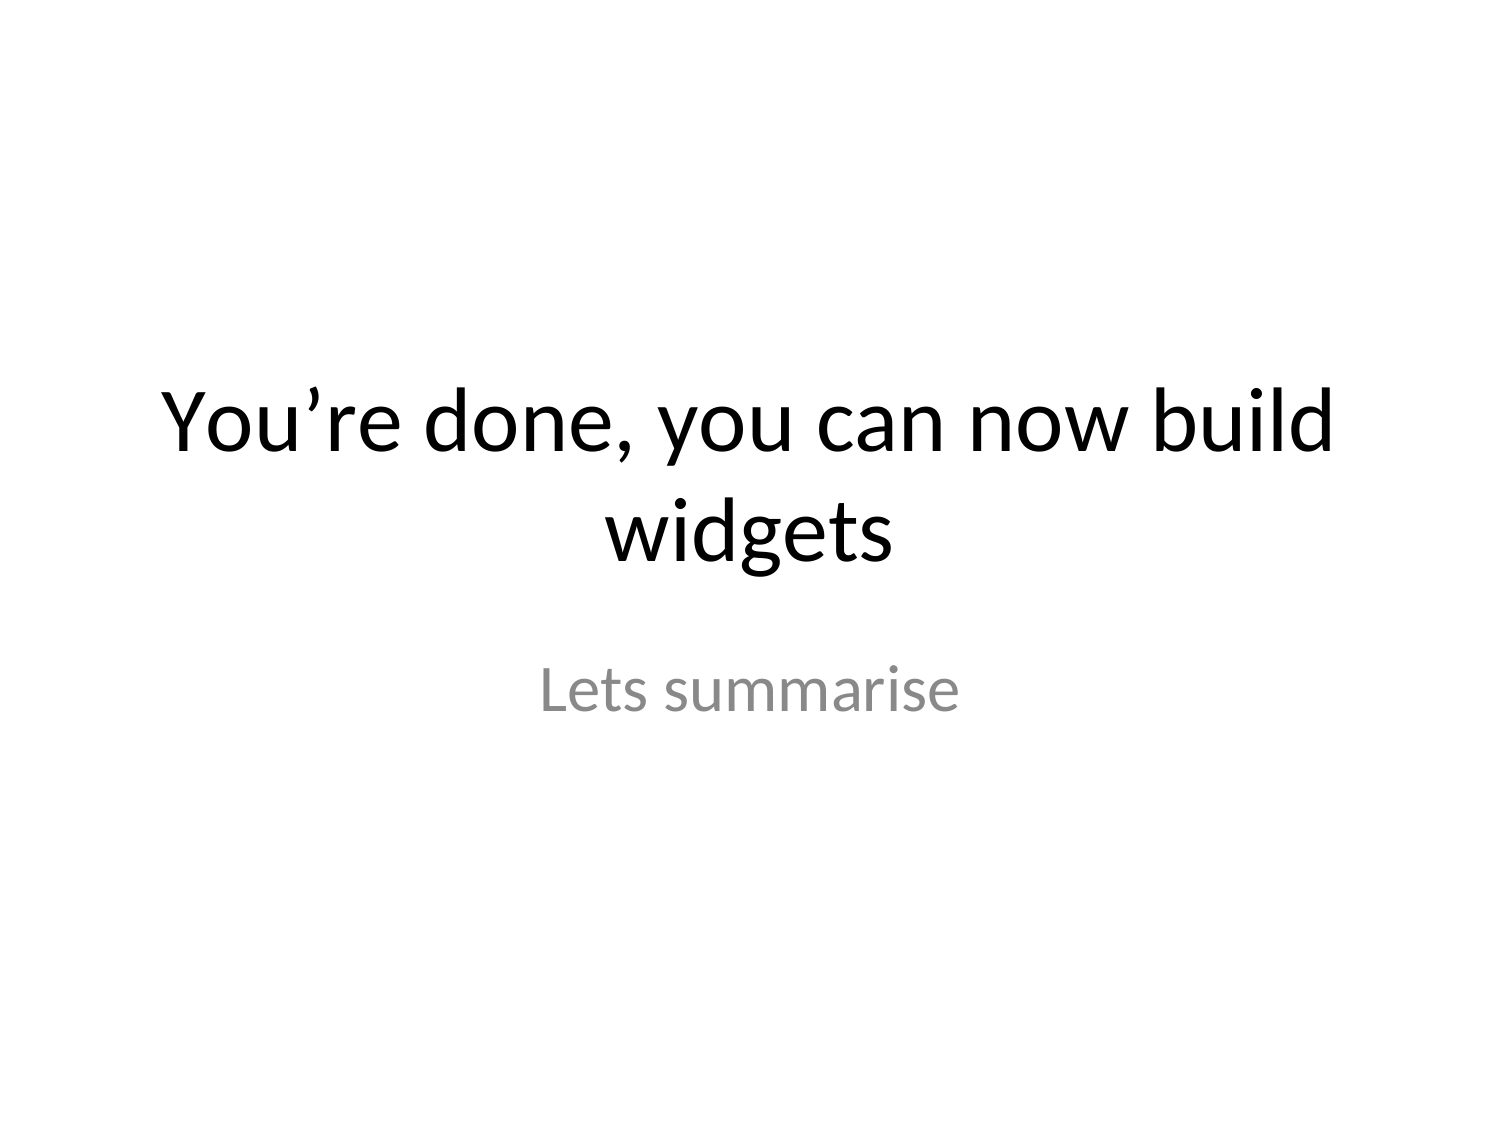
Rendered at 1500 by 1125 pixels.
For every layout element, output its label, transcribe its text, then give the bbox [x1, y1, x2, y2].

text_box Lets summarise [225, 637, 1276, 926]
title You’re done, you can now build widgets [112, 349, 1388, 591]
